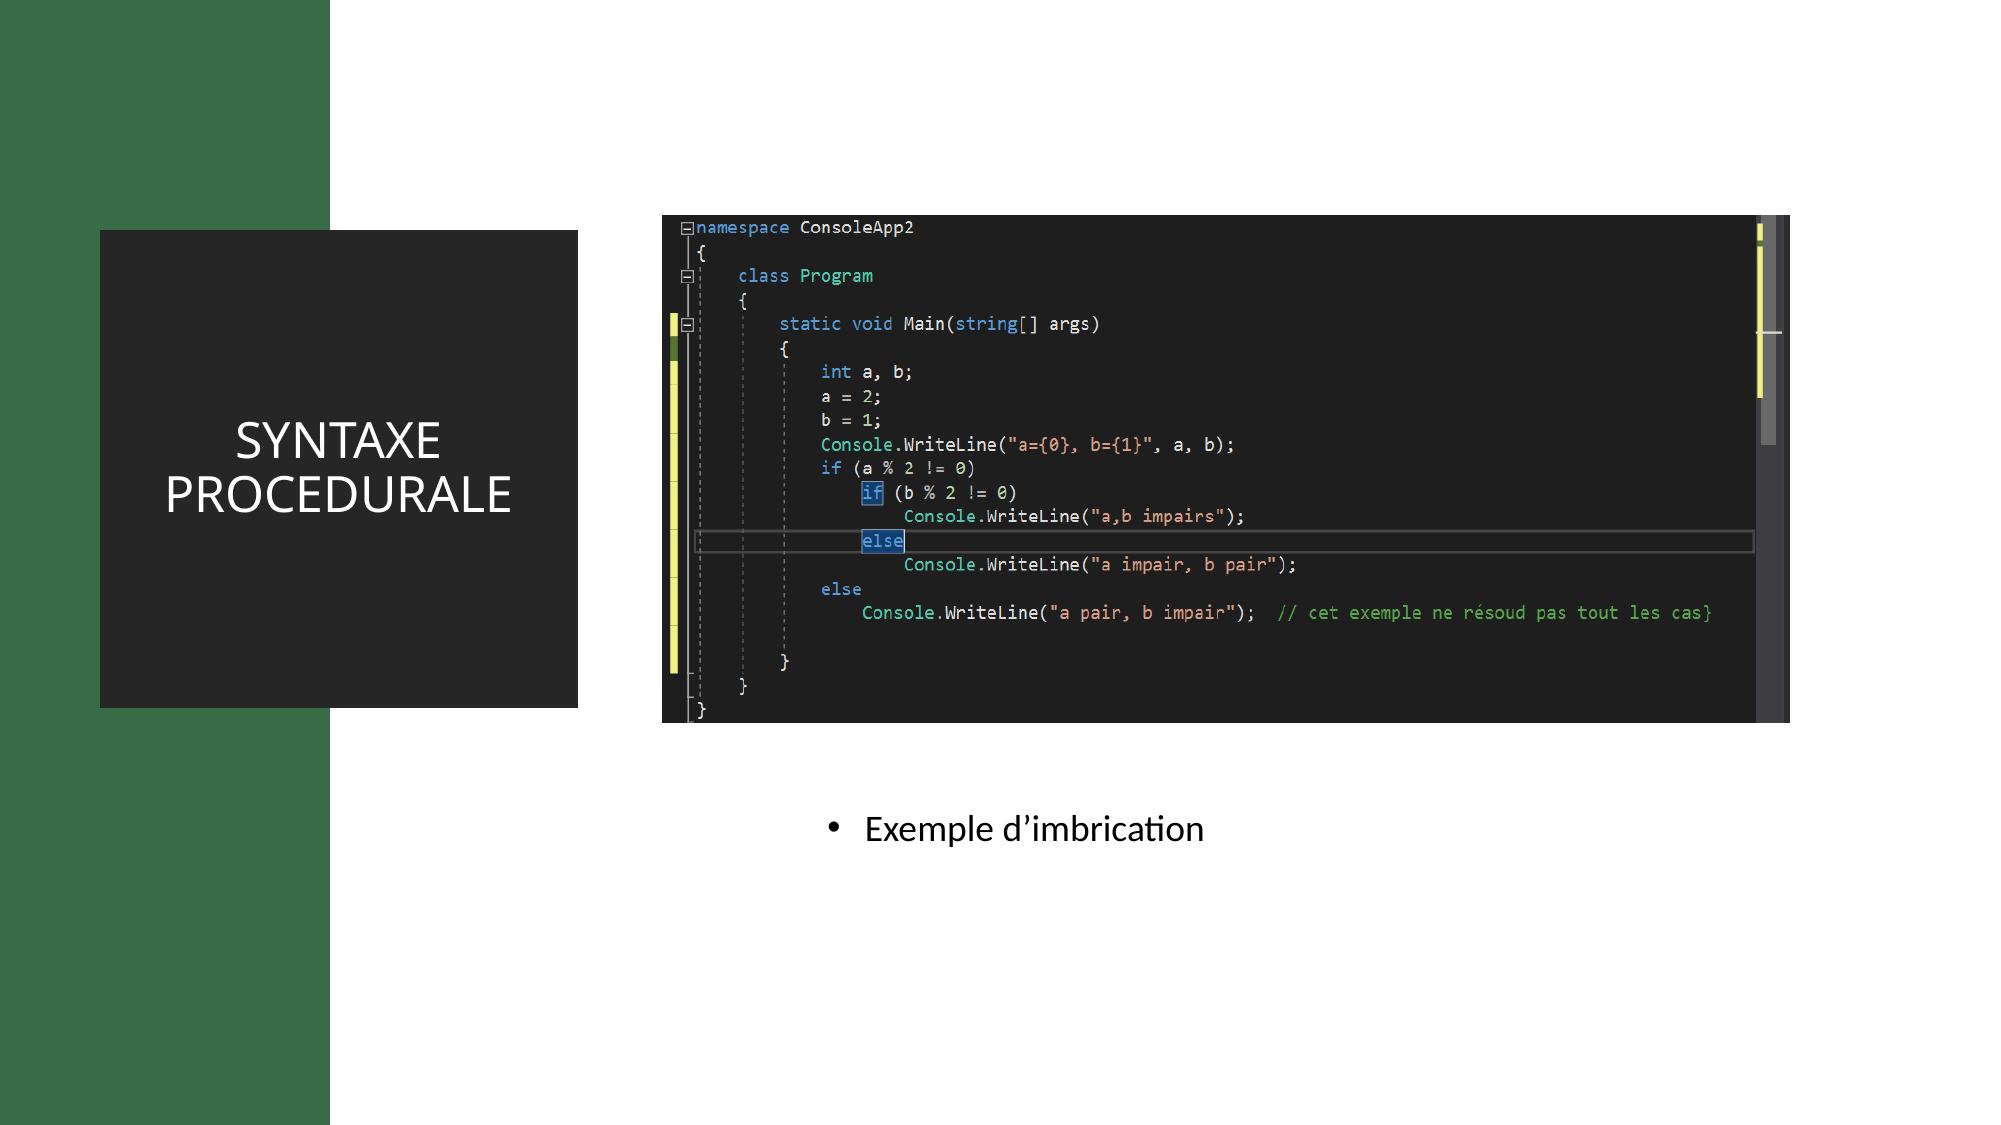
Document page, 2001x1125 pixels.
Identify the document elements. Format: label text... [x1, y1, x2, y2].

title SYNTAXE PROCEDURALE [113, 243, 564, 694]
picture [662, 215, 1790, 723]
text_box [0, 0, 330, 1125]
list Exemple d’imbrication [662, 801, 1842, 1014]
